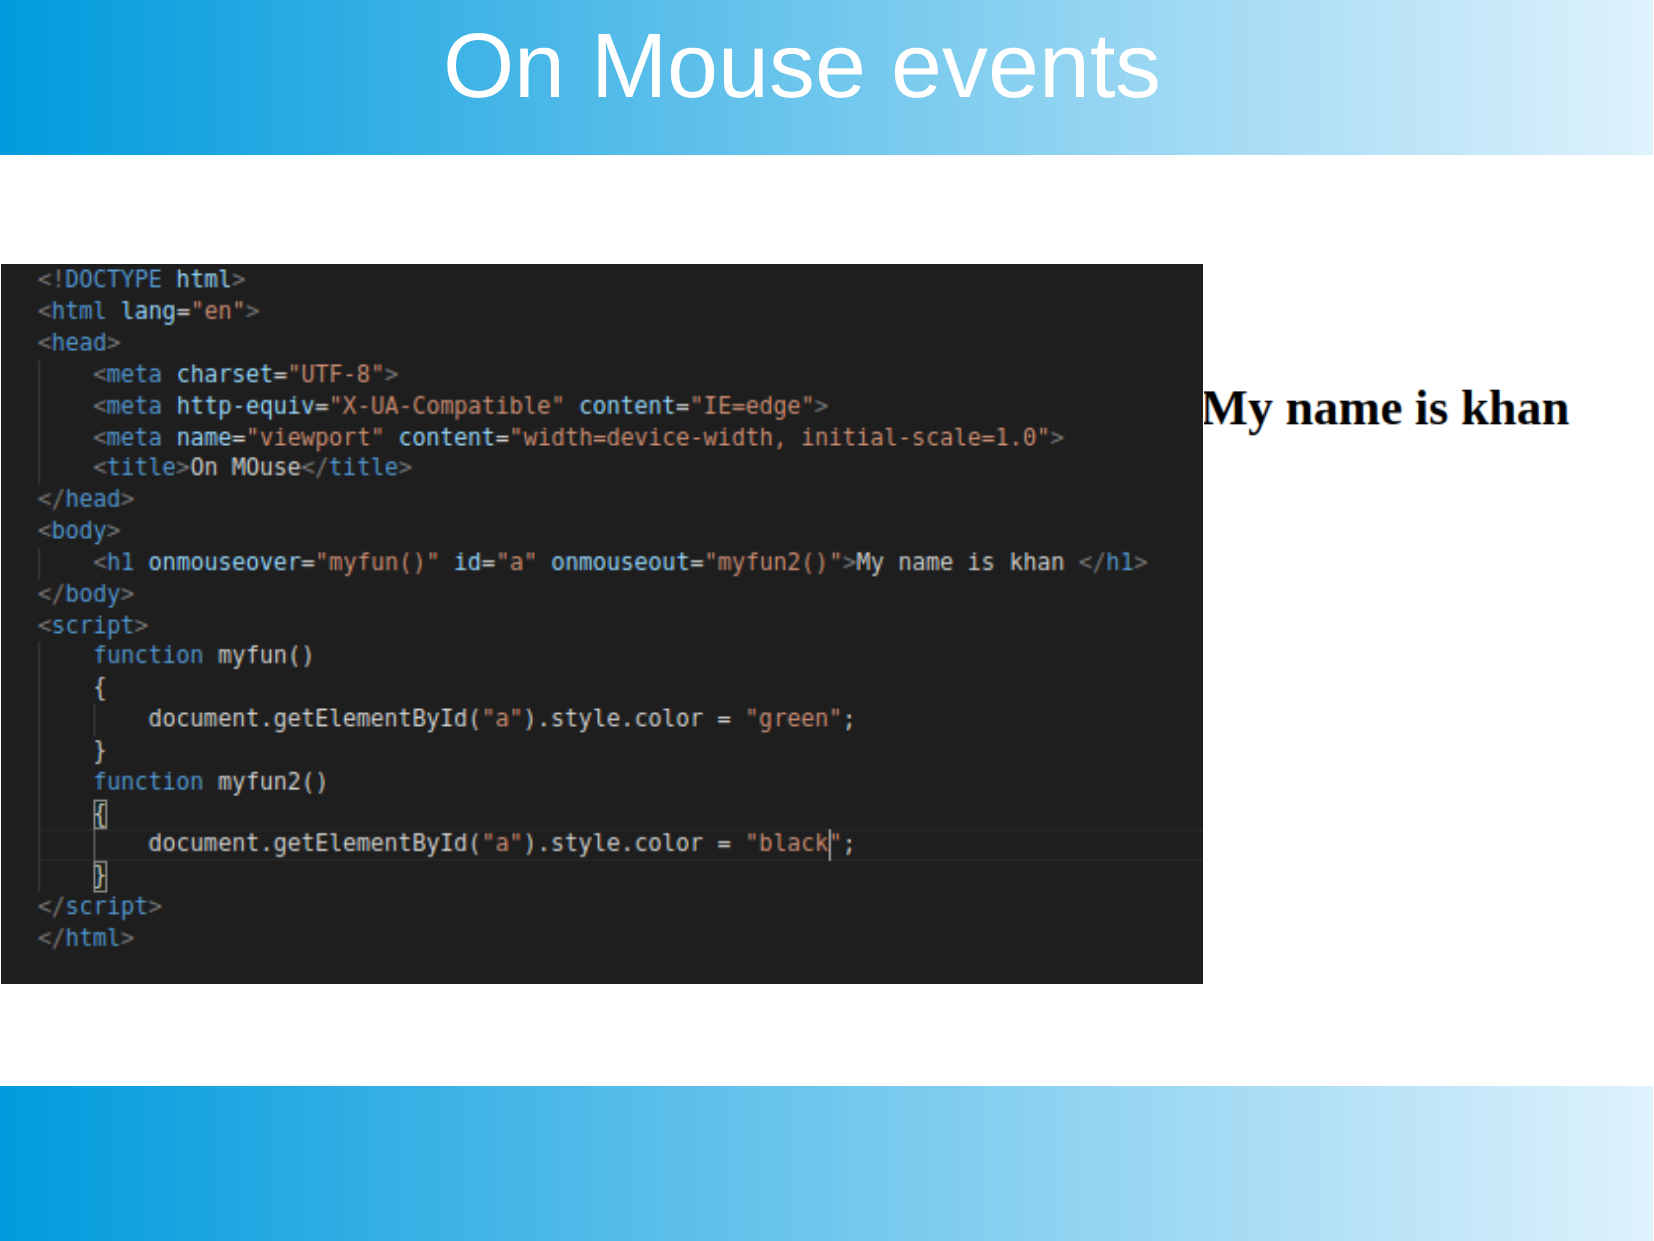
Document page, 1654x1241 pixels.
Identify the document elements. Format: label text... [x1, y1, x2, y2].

title On Mouse events [59, 13, 1548, 119]
picture [1204, 354, 1654, 586]
picture [1, 264, 1203, 984]
